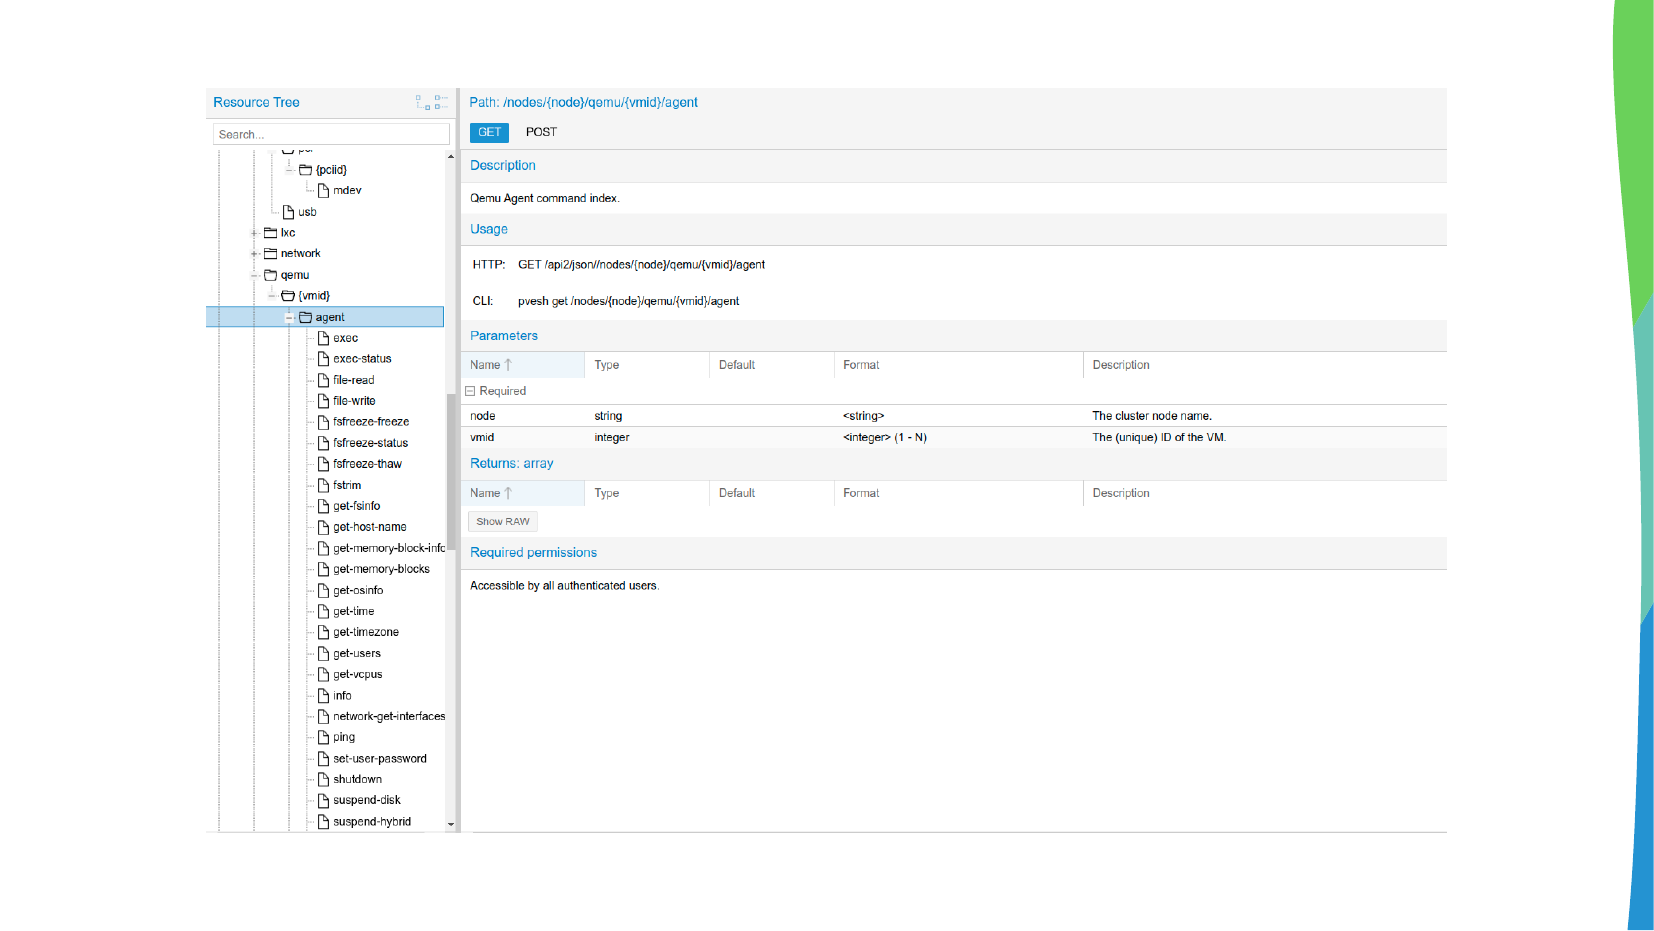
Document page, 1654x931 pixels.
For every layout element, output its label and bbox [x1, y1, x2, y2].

picture [206, 88, 1447, 833]
